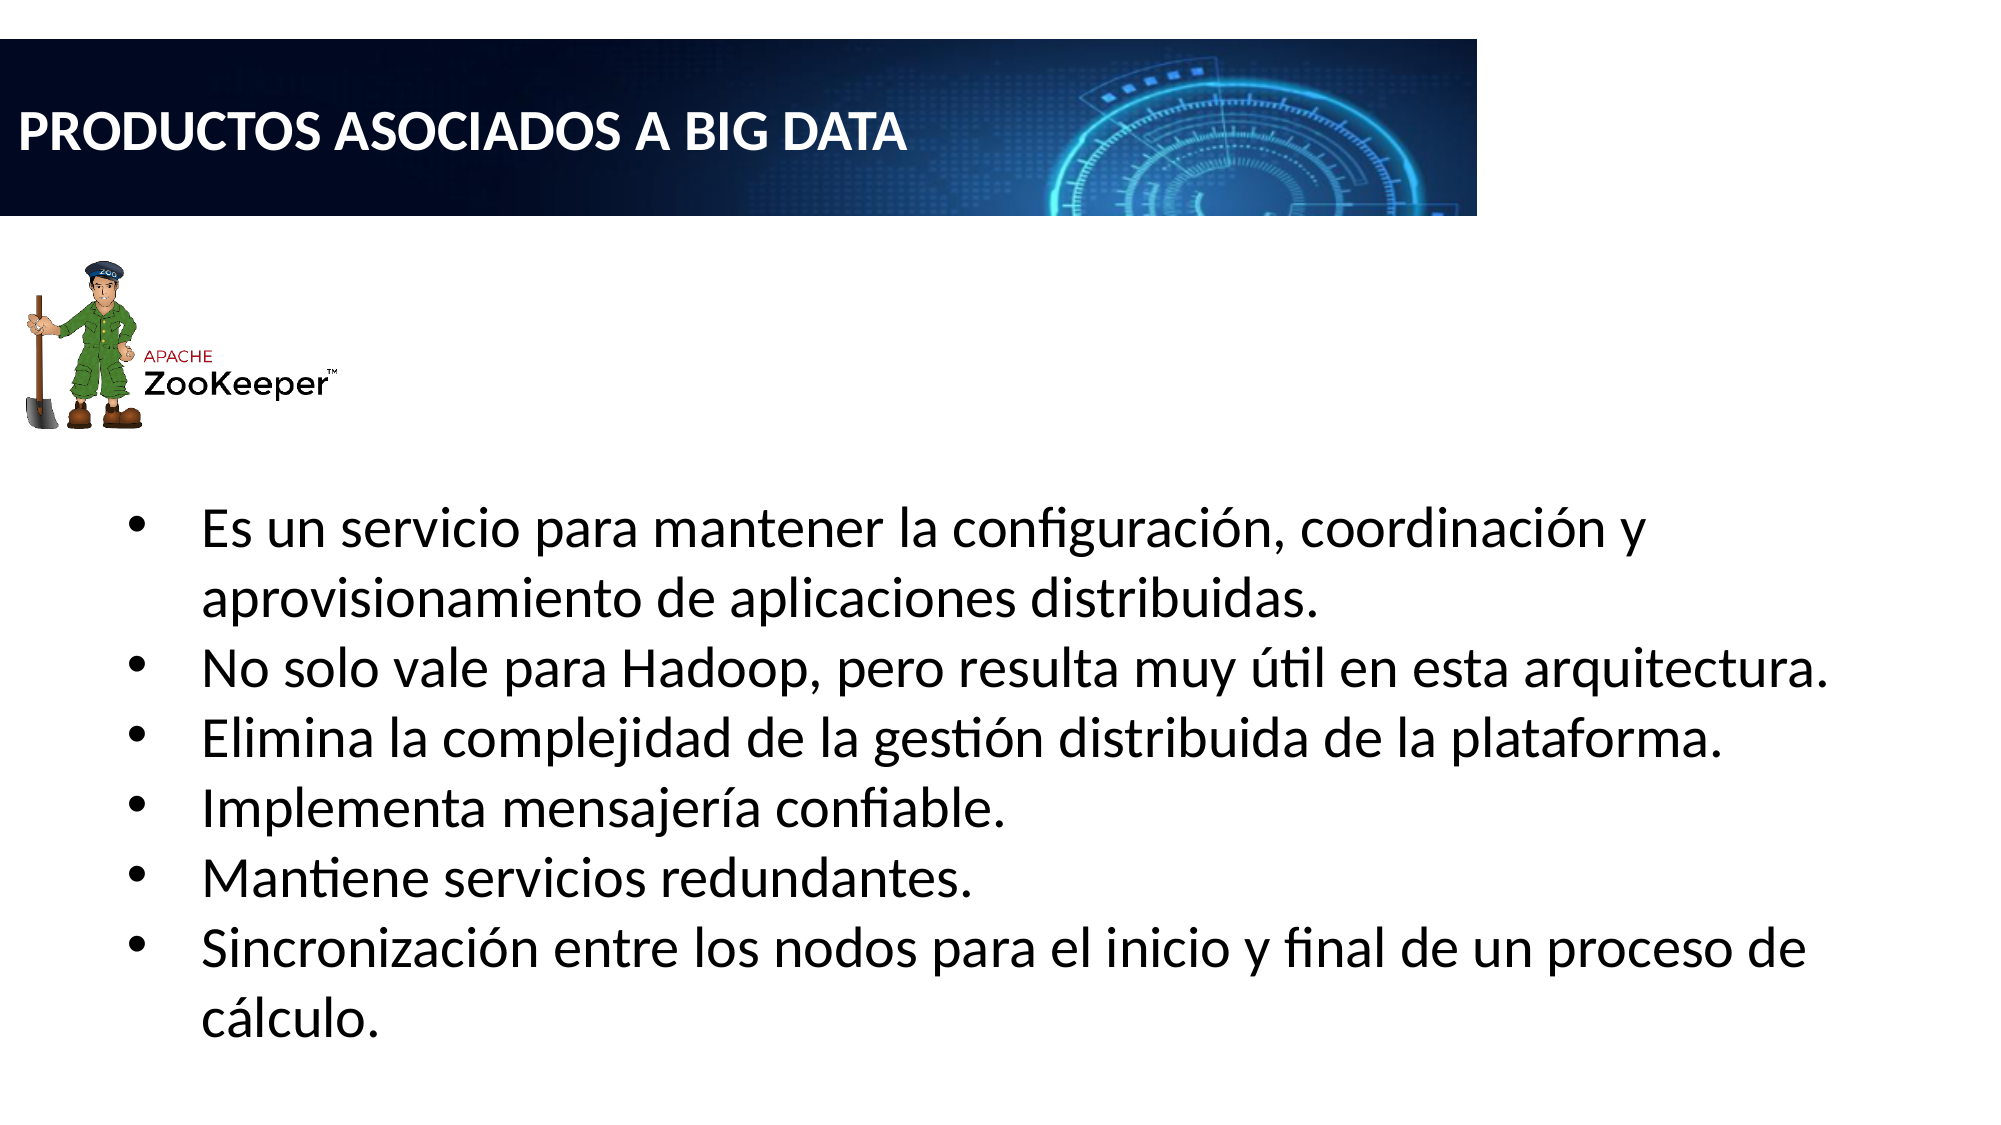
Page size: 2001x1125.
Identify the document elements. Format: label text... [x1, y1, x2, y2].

text_box Es un servicio para mantener la configuración, coordinación y aprovisionamiento de aplicaciones distribuidas. No solo vale para Hadoop, pero resulta muy útil en esta arquitectura. Elimina la complejidad de la gestión distribuida de la plataforma. Implementa mensajería confiable. Mantiene servicios redundantes. Sincronización entre los nodos para el inicio y final de un proceso de cálculo. [112, 481, 1906, 1125]
picture [26, 261, 337, 429]
picture [0, 39, 1477, 216]
text_box PRODUCTOS ASOCIADOS A BIG DATA [4, 84, 924, 170]
